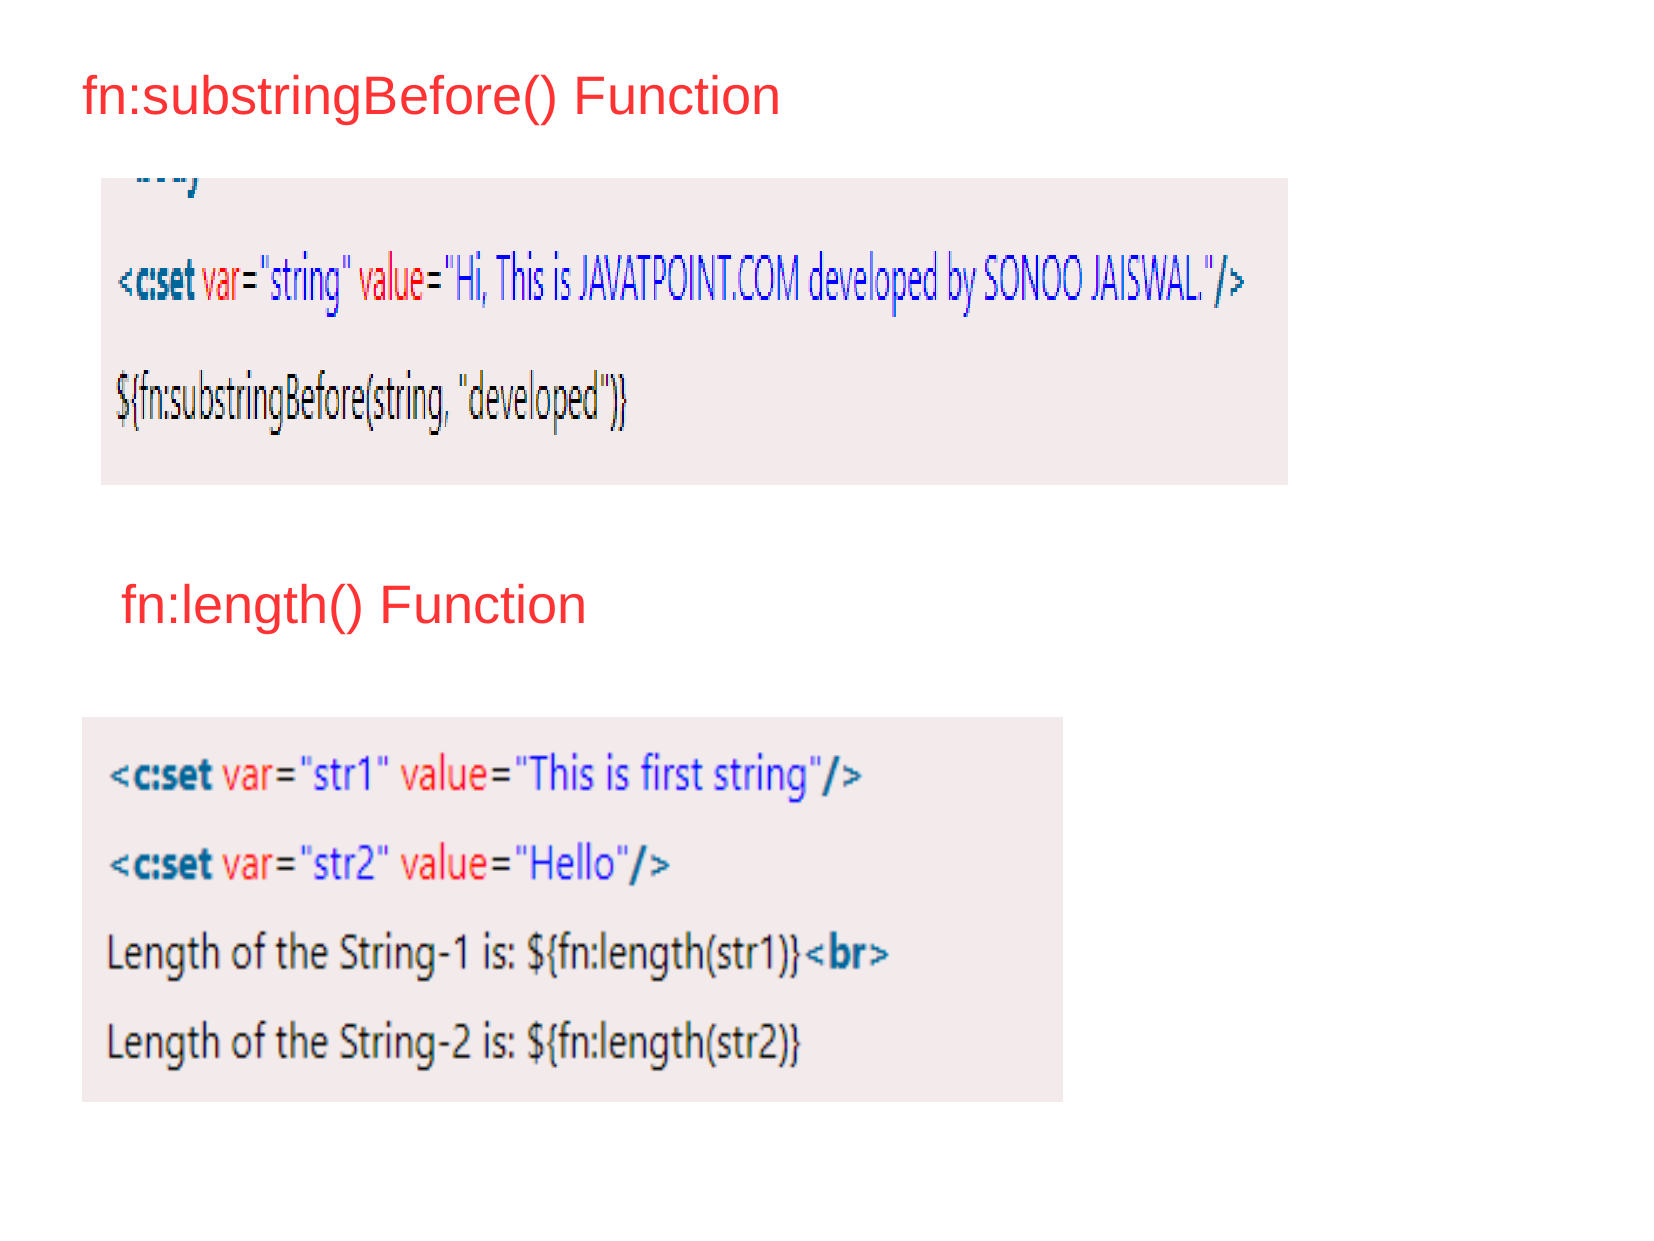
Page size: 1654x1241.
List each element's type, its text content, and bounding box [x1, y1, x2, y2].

picture [82, 717, 1063, 1102]
picture [101, 178, 1288, 485]
title fn:substringBefore() Function [82, 49, 1571, 142]
text_box fn:length() Function [106, 566, 804, 643]
